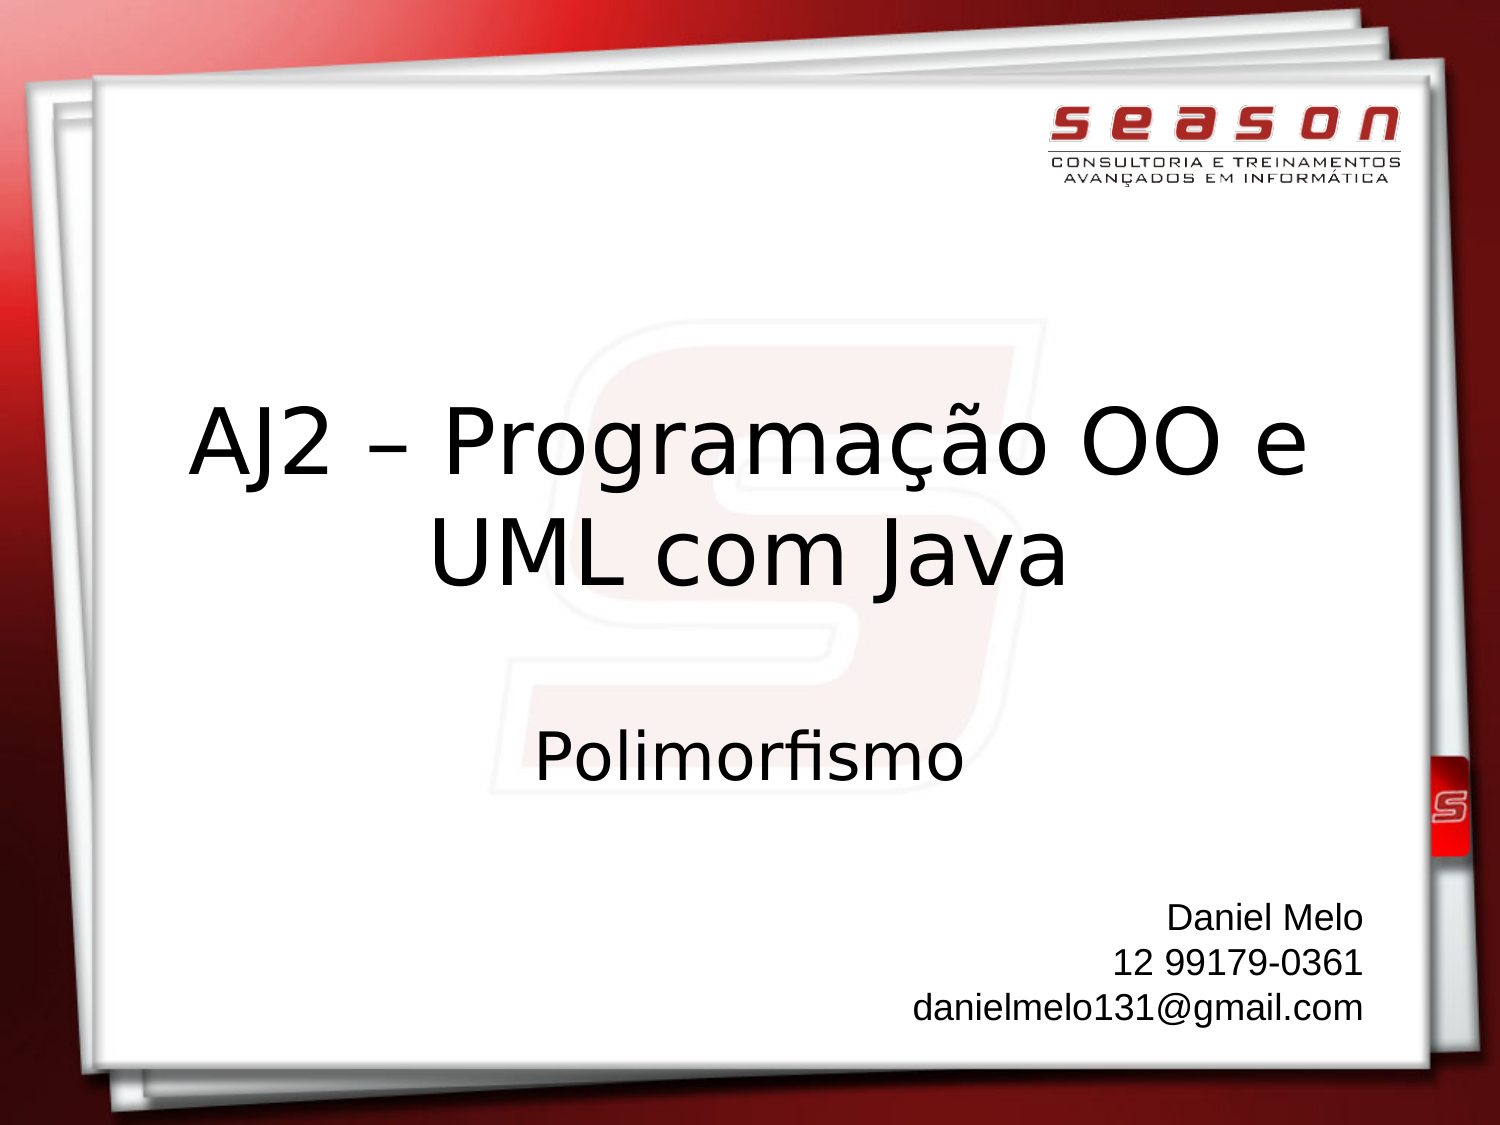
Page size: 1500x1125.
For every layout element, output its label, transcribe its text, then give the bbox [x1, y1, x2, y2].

title AJ2 – Programação OO e UML com Java Polimorfismo [112, 375, 1388, 801]
text_box Daniel Melo 12 99179-0361 danielmelo131@gmail.com [897, 885, 1382, 1052]
picture [0, 0, 1500, 1125]
